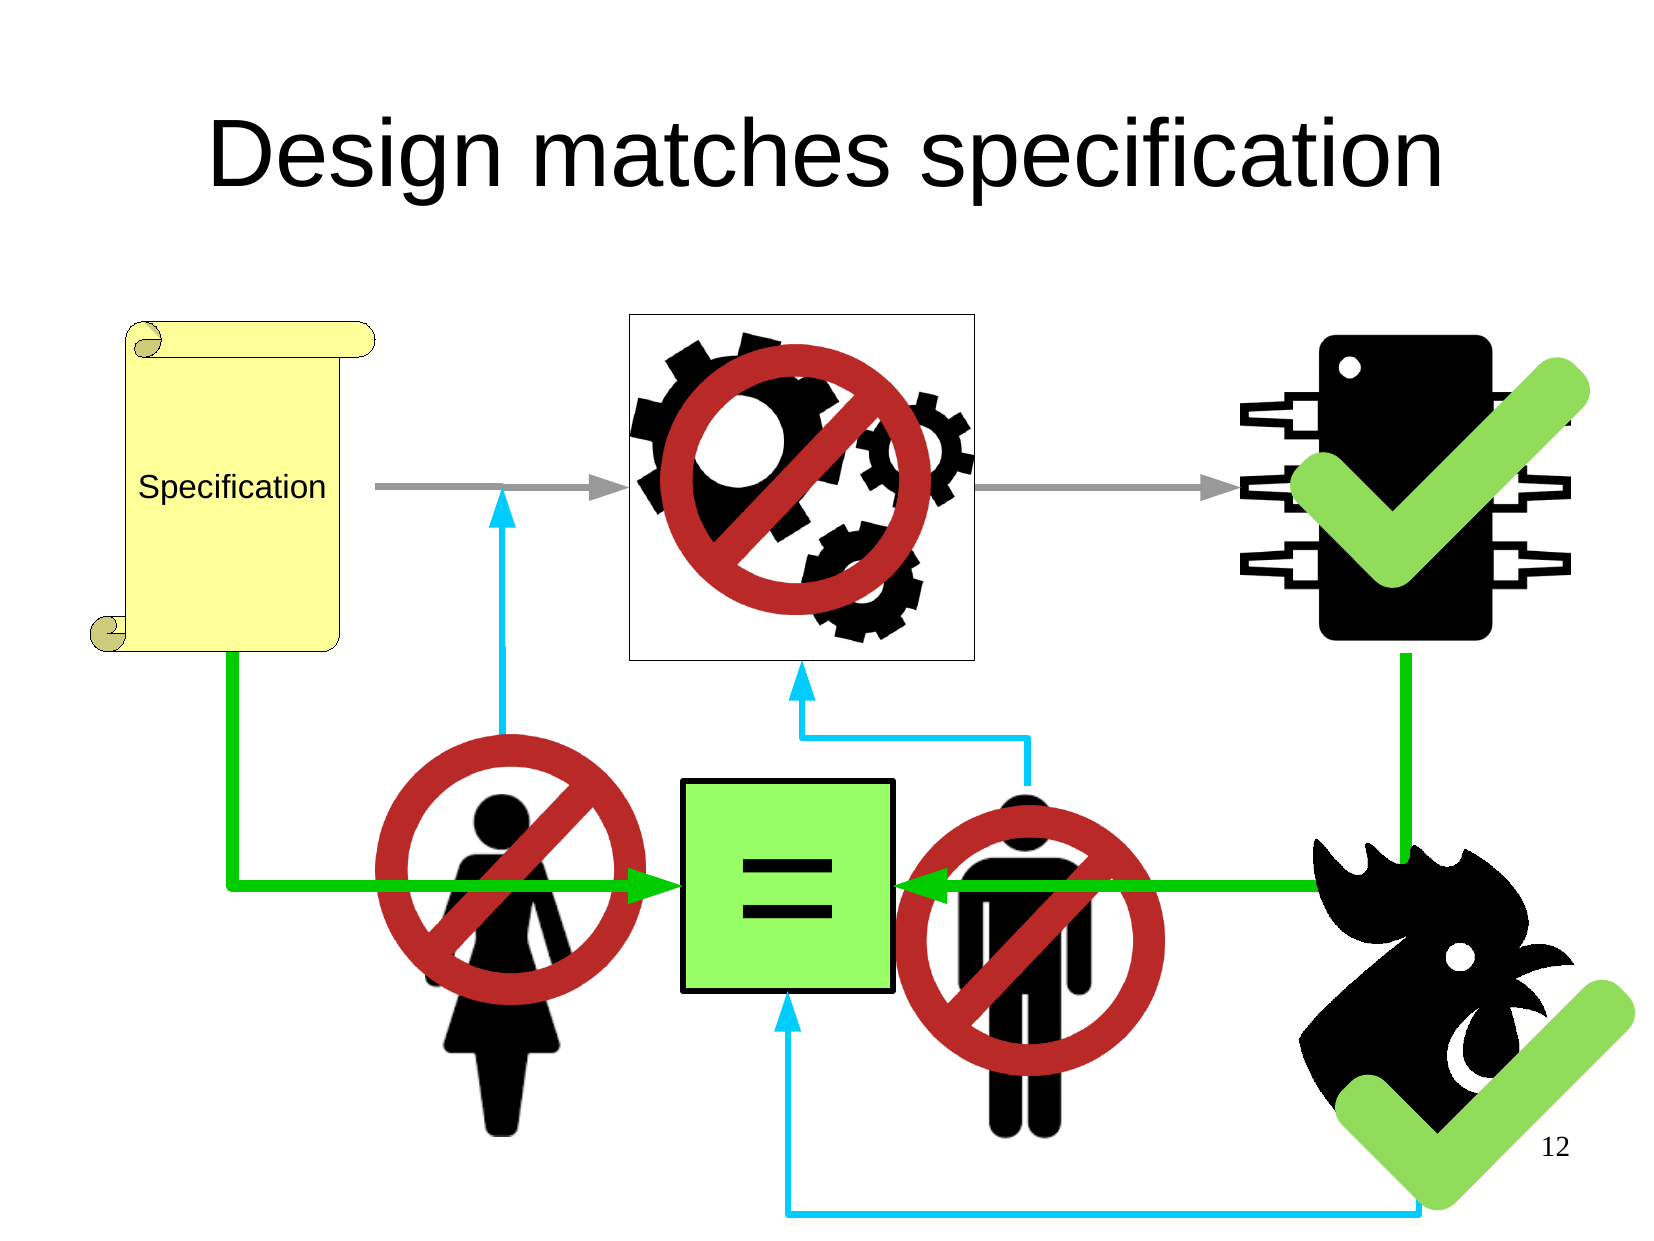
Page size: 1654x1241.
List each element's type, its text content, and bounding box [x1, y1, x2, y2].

picture [375, 892, 646, 1137]
text_box Specification [112, 321, 340, 652]
picture [1240, 322, 1591, 653]
picture [375, 734, 646, 880]
picture [629, 314, 975, 661]
picture [893, 794, 1201, 885]
picture [850, 887, 1201, 1145]
picture [1245, 836, 1636, 1241]
text_box Specification [147, 321, 376, 358]
text_box = [682, 780, 893, 991]
title Design matches specification [82, 49, 1571, 257]
